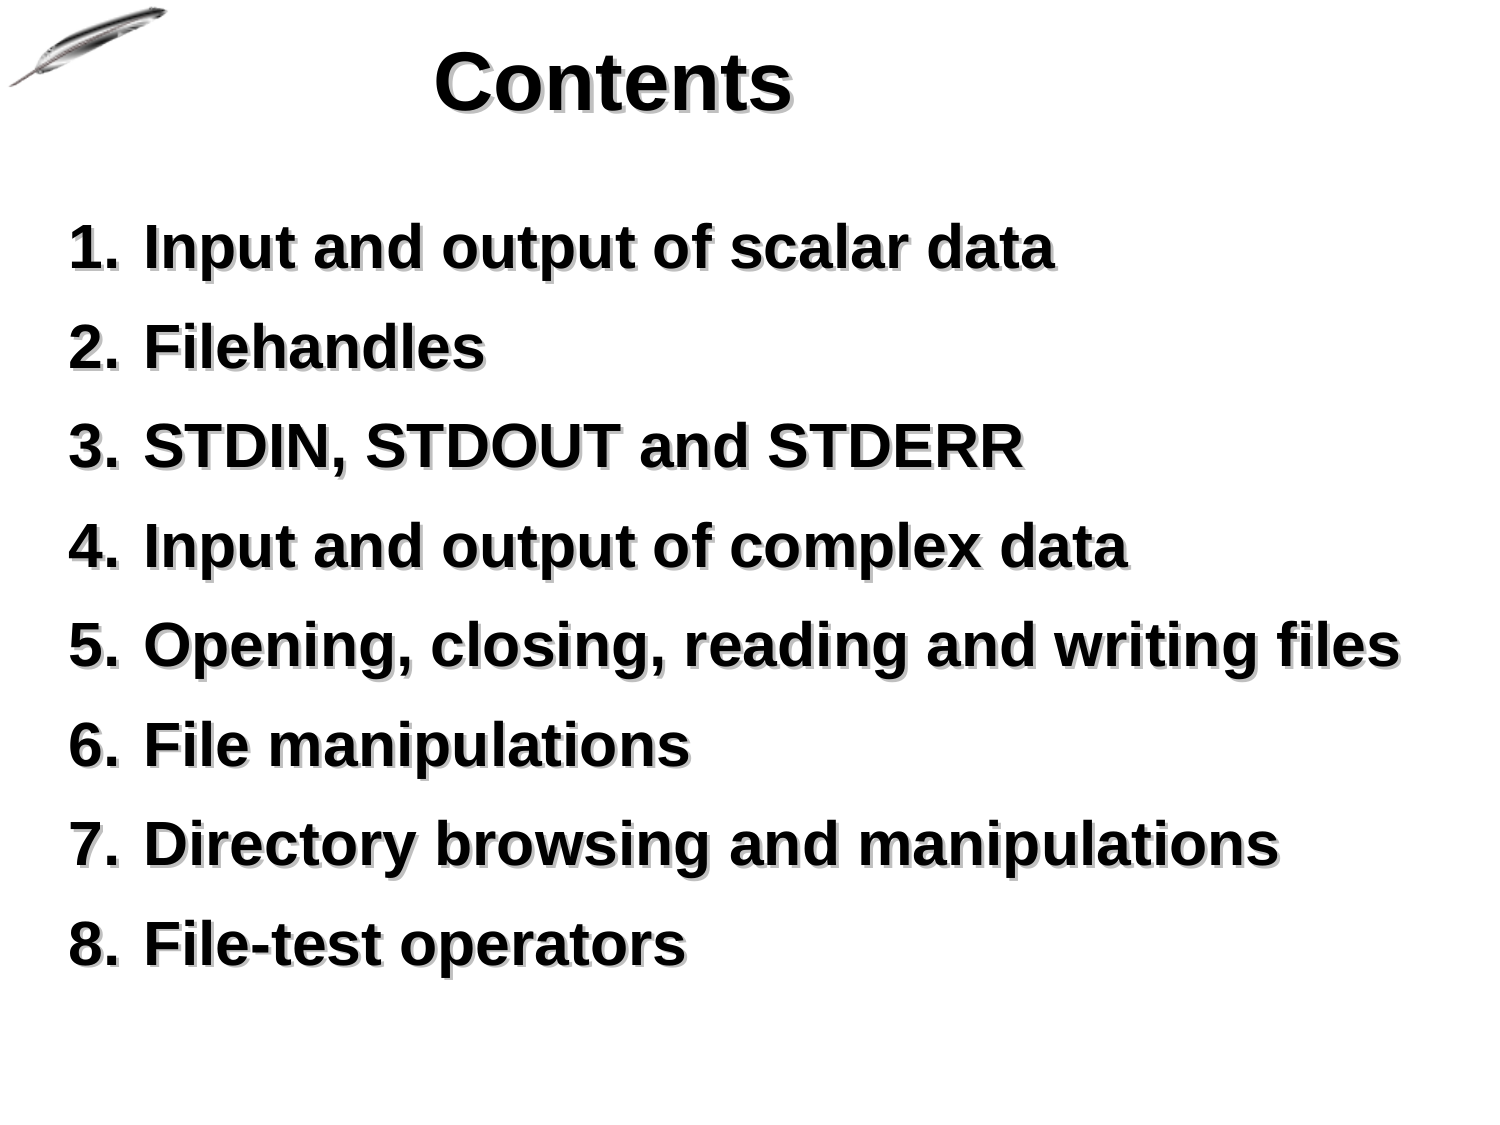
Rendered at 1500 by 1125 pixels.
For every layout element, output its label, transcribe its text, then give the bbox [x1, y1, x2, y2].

list Input and output of scalar data Filehandles STDIN, STDOUT and STDERR Input and output of complex data Opening, closing, reading and writing files File manipulations Directory browsing and manipulations File-test operators [53, 208, 1447, 1083]
picture [5, 5, 173, 89]
title Contents [419, 11, 1459, 161]
